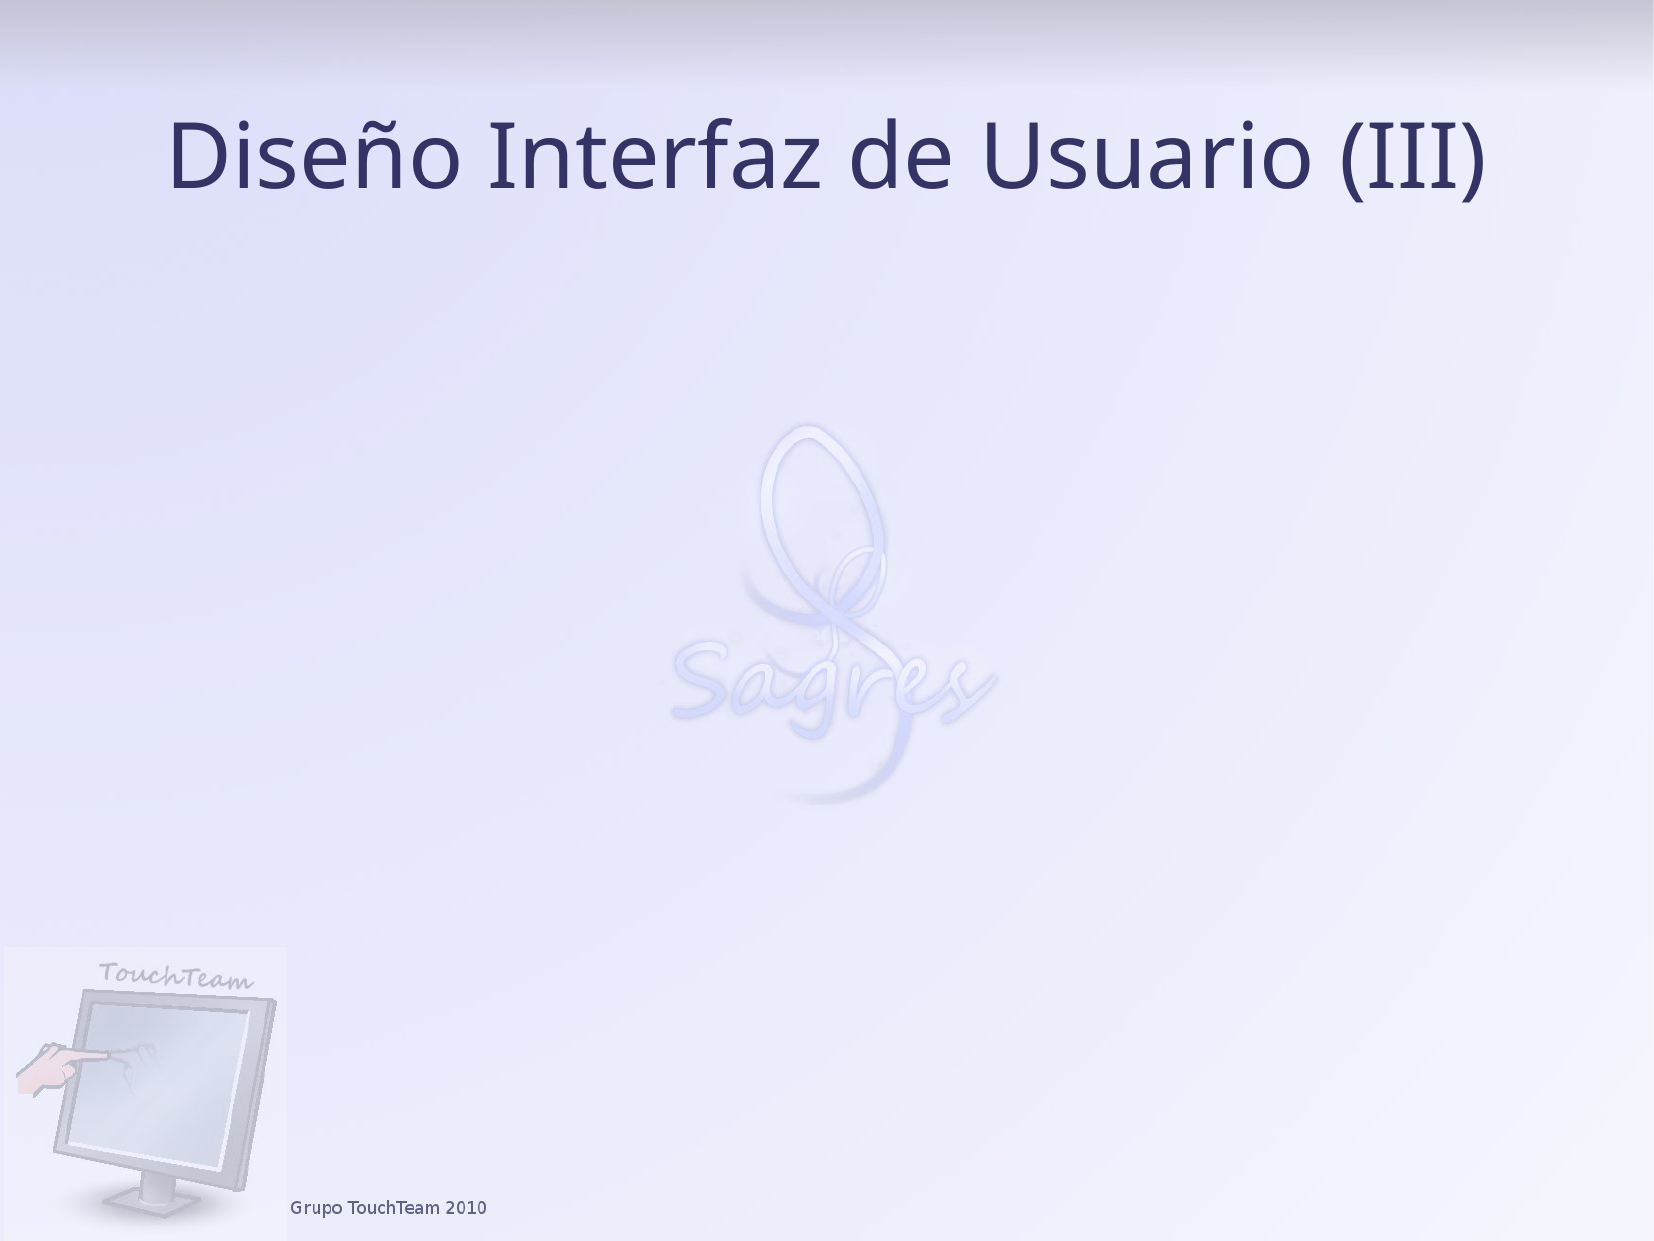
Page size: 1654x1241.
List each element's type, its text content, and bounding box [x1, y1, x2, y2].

title Diseño Interfaz de Usuario (III) [82, 49, 1571, 257]
picture [0, 0, 1654, 1241]
